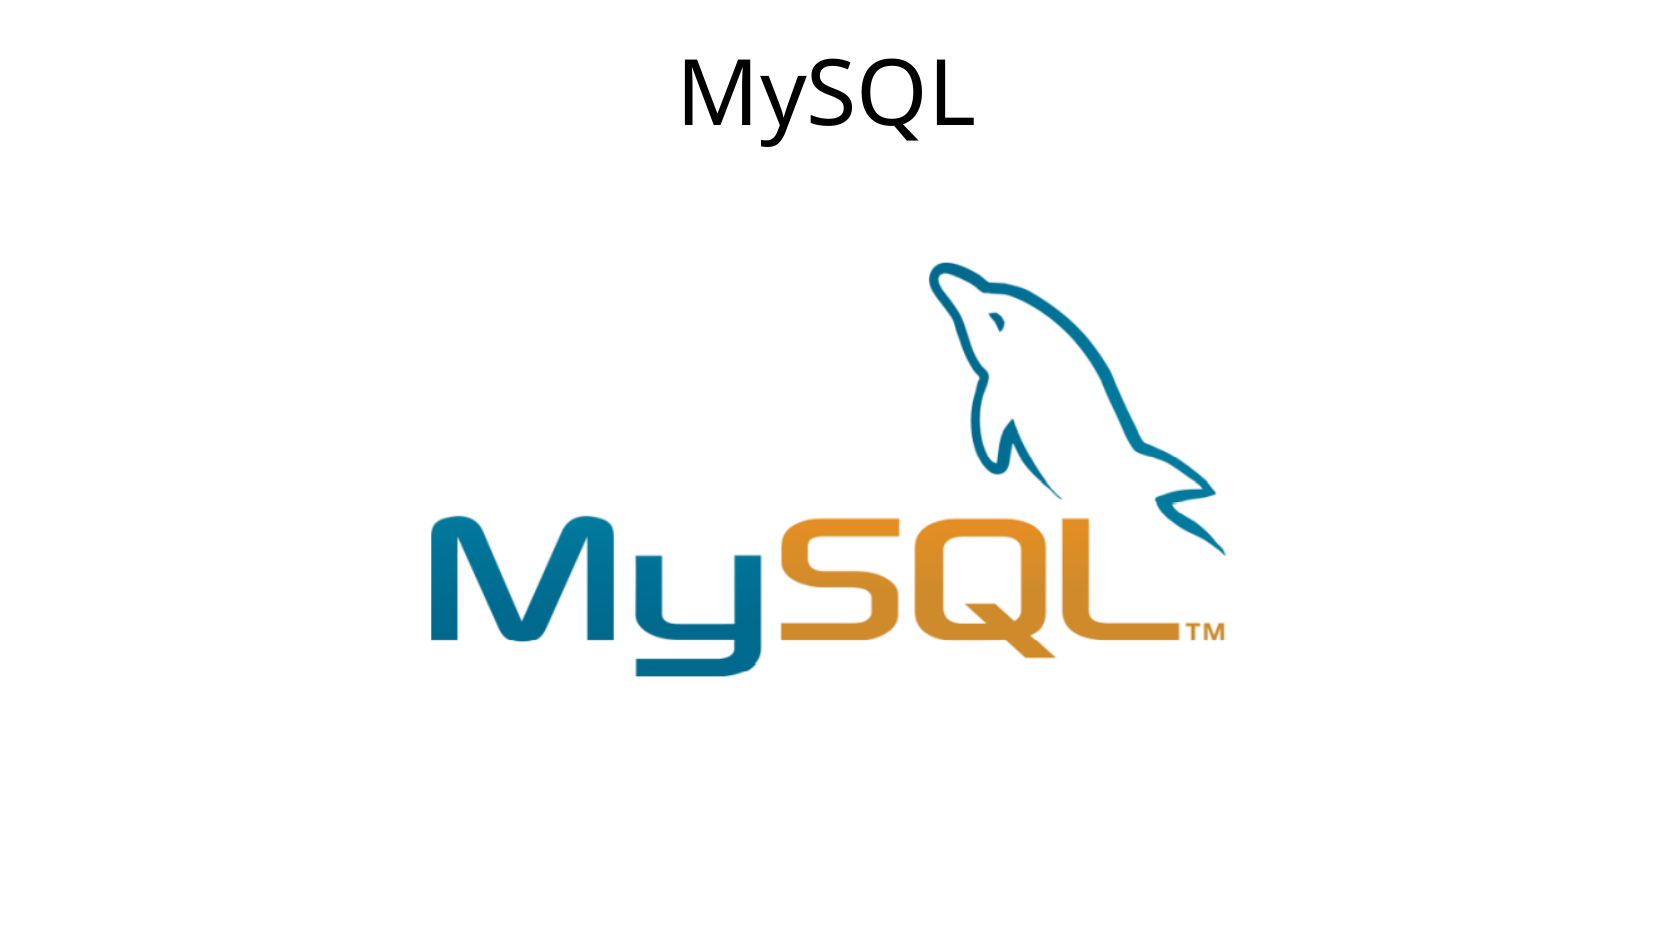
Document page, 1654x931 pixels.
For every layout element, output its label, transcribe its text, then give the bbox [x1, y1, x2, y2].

title MySQL [82, 37, 1571, 142]
picture [330, 224, 1347, 689]
